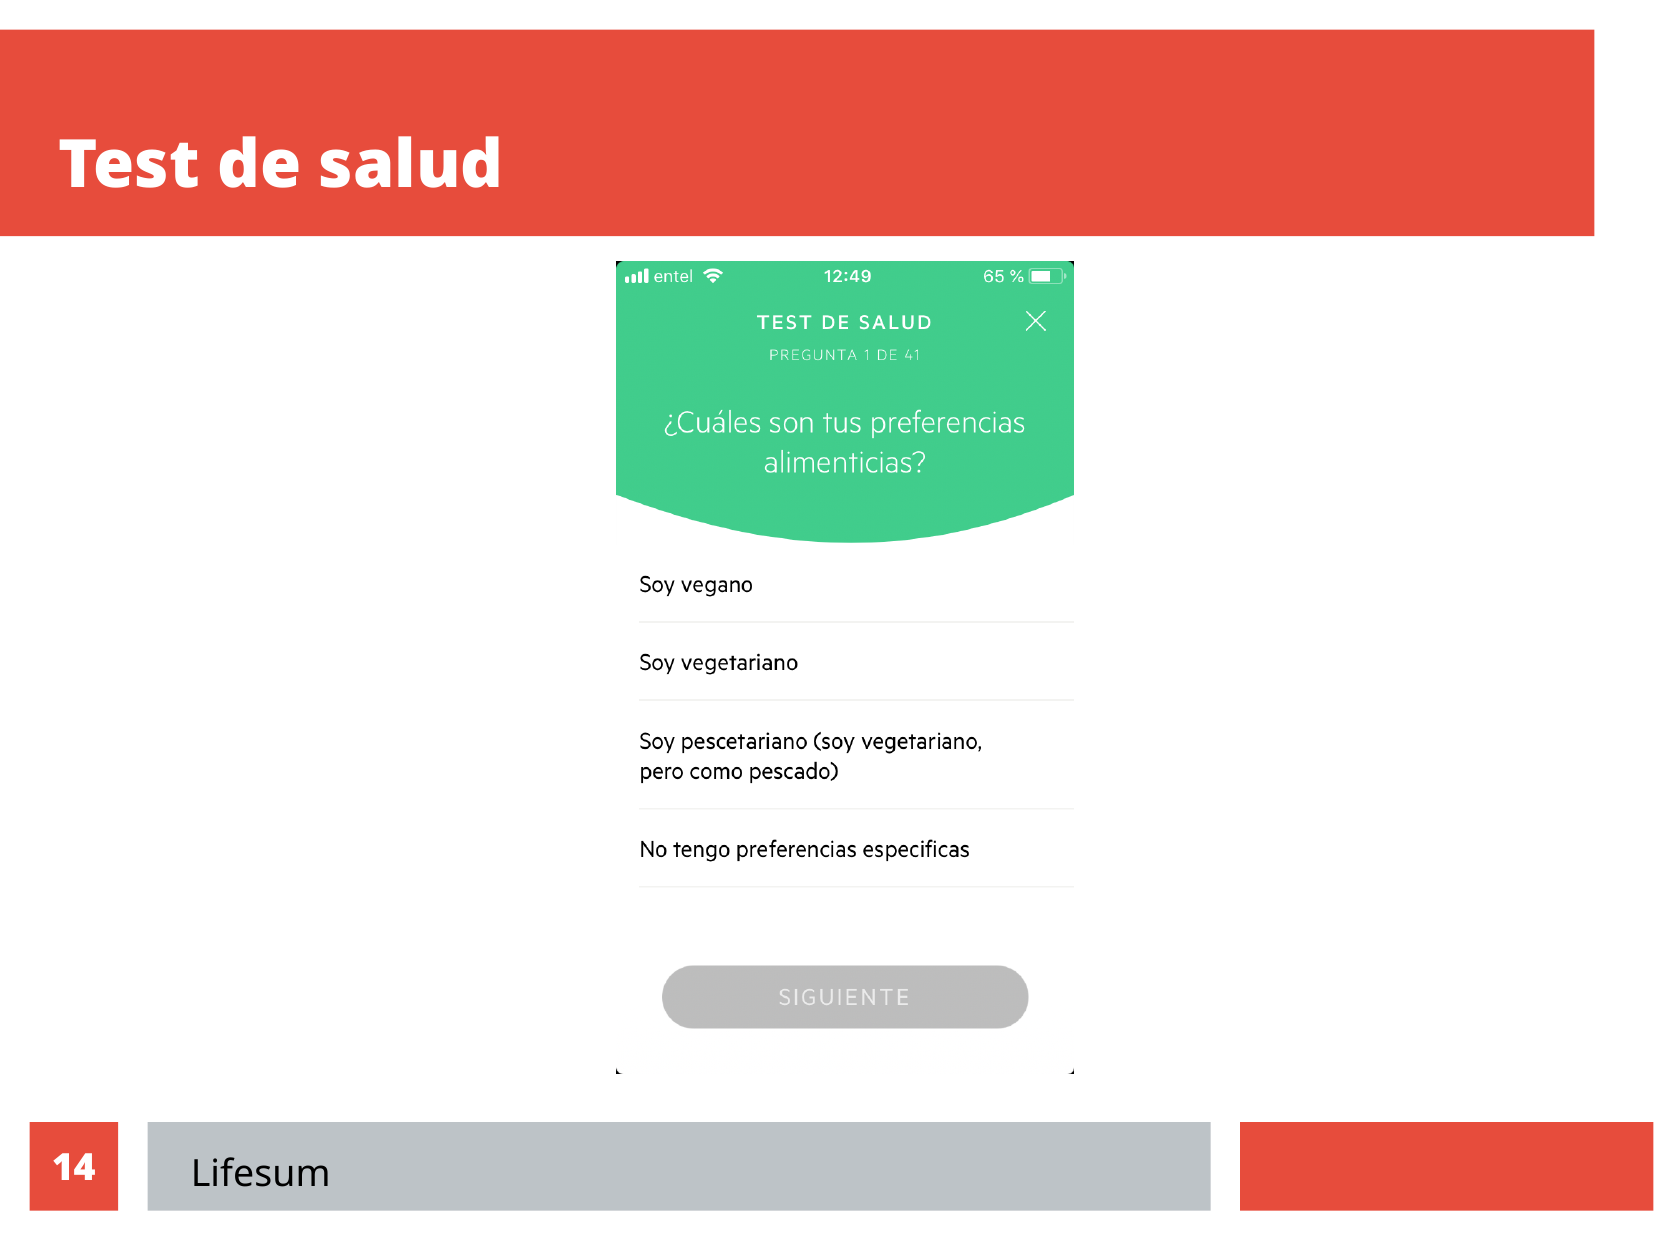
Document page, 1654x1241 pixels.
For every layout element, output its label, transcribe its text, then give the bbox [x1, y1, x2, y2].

title Test de salud [59, 59, 1595, 207]
picture [616, 261, 1074, 1074]
text_box Lifesum [176, 1139, 828, 1198]
